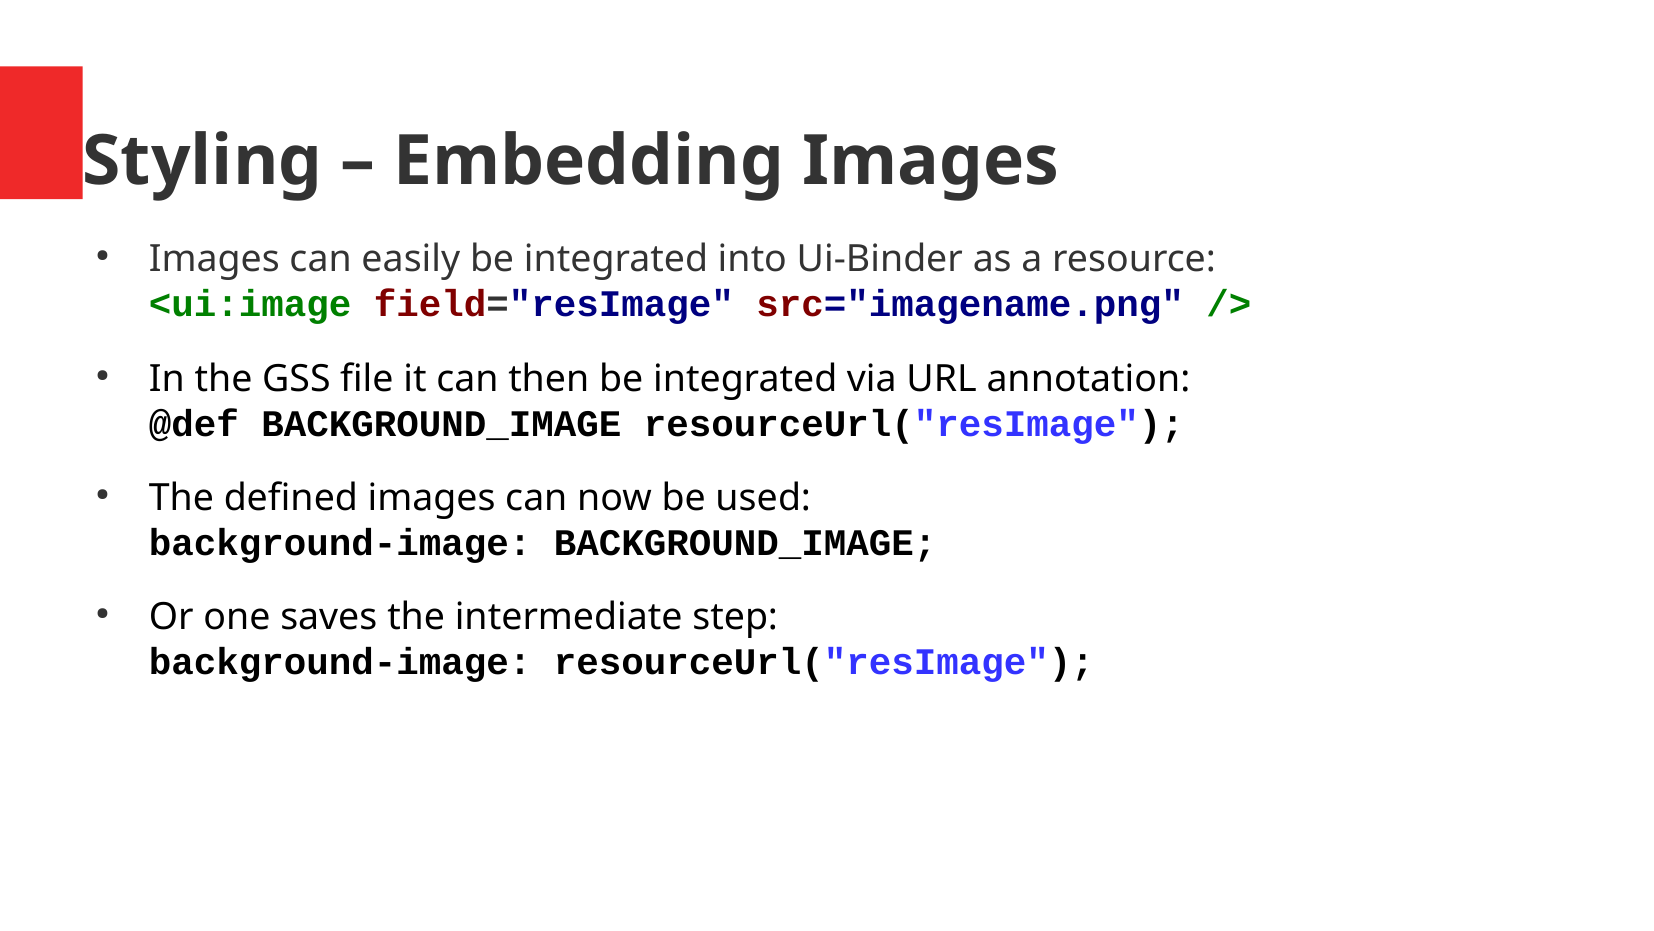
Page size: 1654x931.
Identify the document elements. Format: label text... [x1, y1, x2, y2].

list Images can easily be integrated into Ui-Binder as a resource: <ui:image field="resImage" src="imagename.png" /> In the GSS file it can then be integrated via URL annotation: @def BACKGROUND_IMAGE resourceUrl("resImage"); The defined images can now be used: background-image: BACKGROUND_IMAGE; Or one saves the intermediate step: background-image: resourceUrl("resImage"); [78, 234, 1537, 815]
title Styling – Embedding Images [82, 33, 1571, 196]
